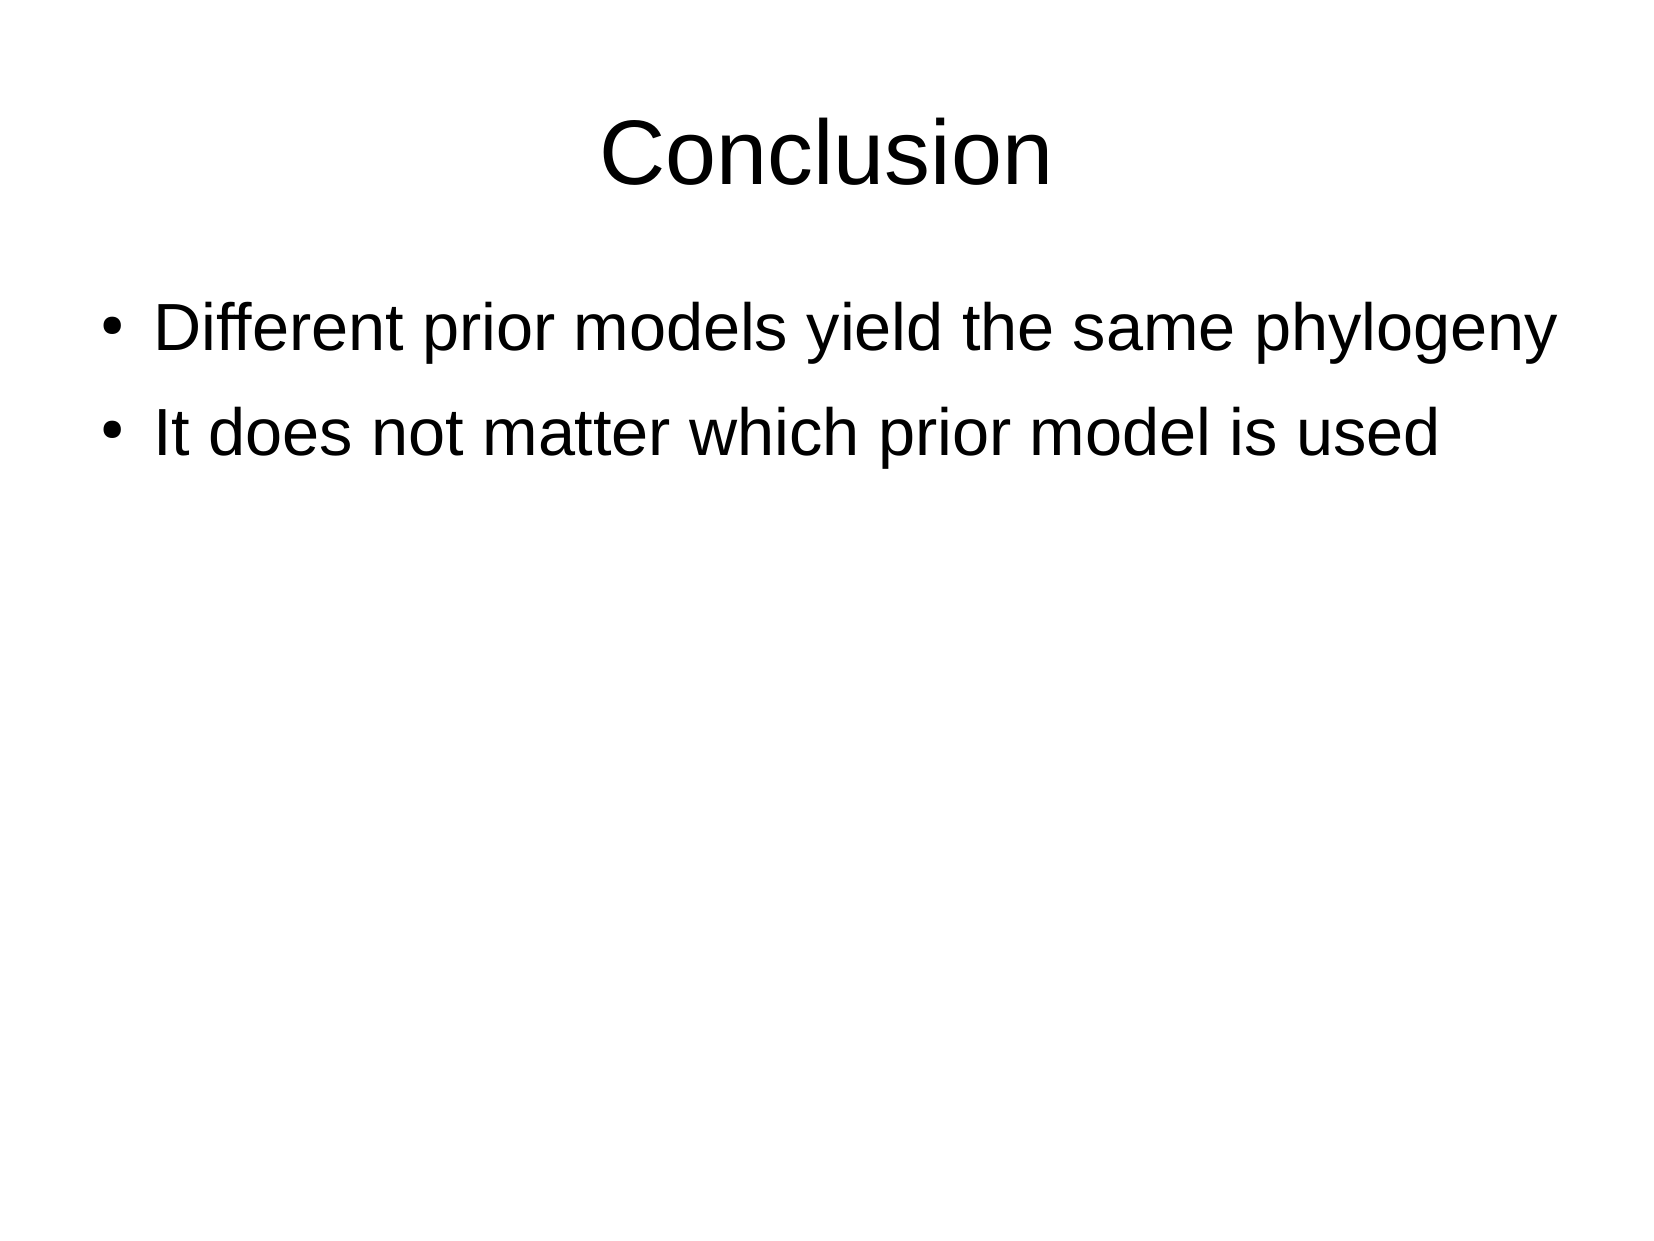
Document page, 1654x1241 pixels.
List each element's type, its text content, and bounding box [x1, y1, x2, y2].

title Conclusion [82, 49, 1571, 257]
list Different prior models yield the same phylogeny It does not matter which prior model is used [82, 290, 1571, 1010]
